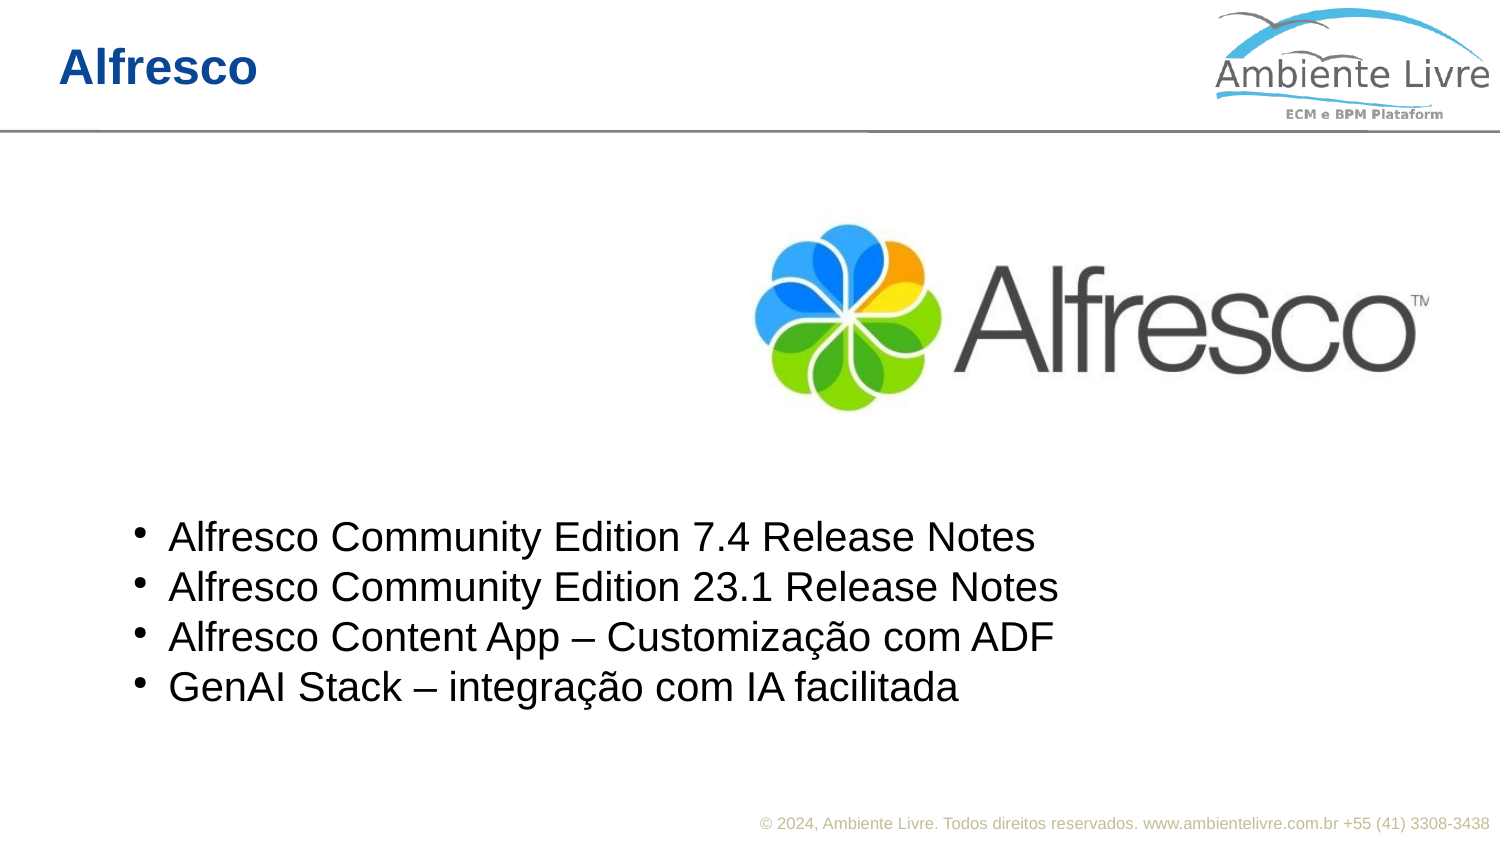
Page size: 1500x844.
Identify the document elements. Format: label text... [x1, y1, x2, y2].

picture [1215, 8, 1489, 119]
text_box Alfresco Community Edition 7.4 Release Notes Alfresco Community Edition 23.1 Release Notes Alfresco Content App – Customização com ADF GenAI Stack – integração com IA facilitada [118, 501, 1158, 717]
picture [187, 160, 1430, 436]
title Alfresco [43, 8, 1127, 129]
